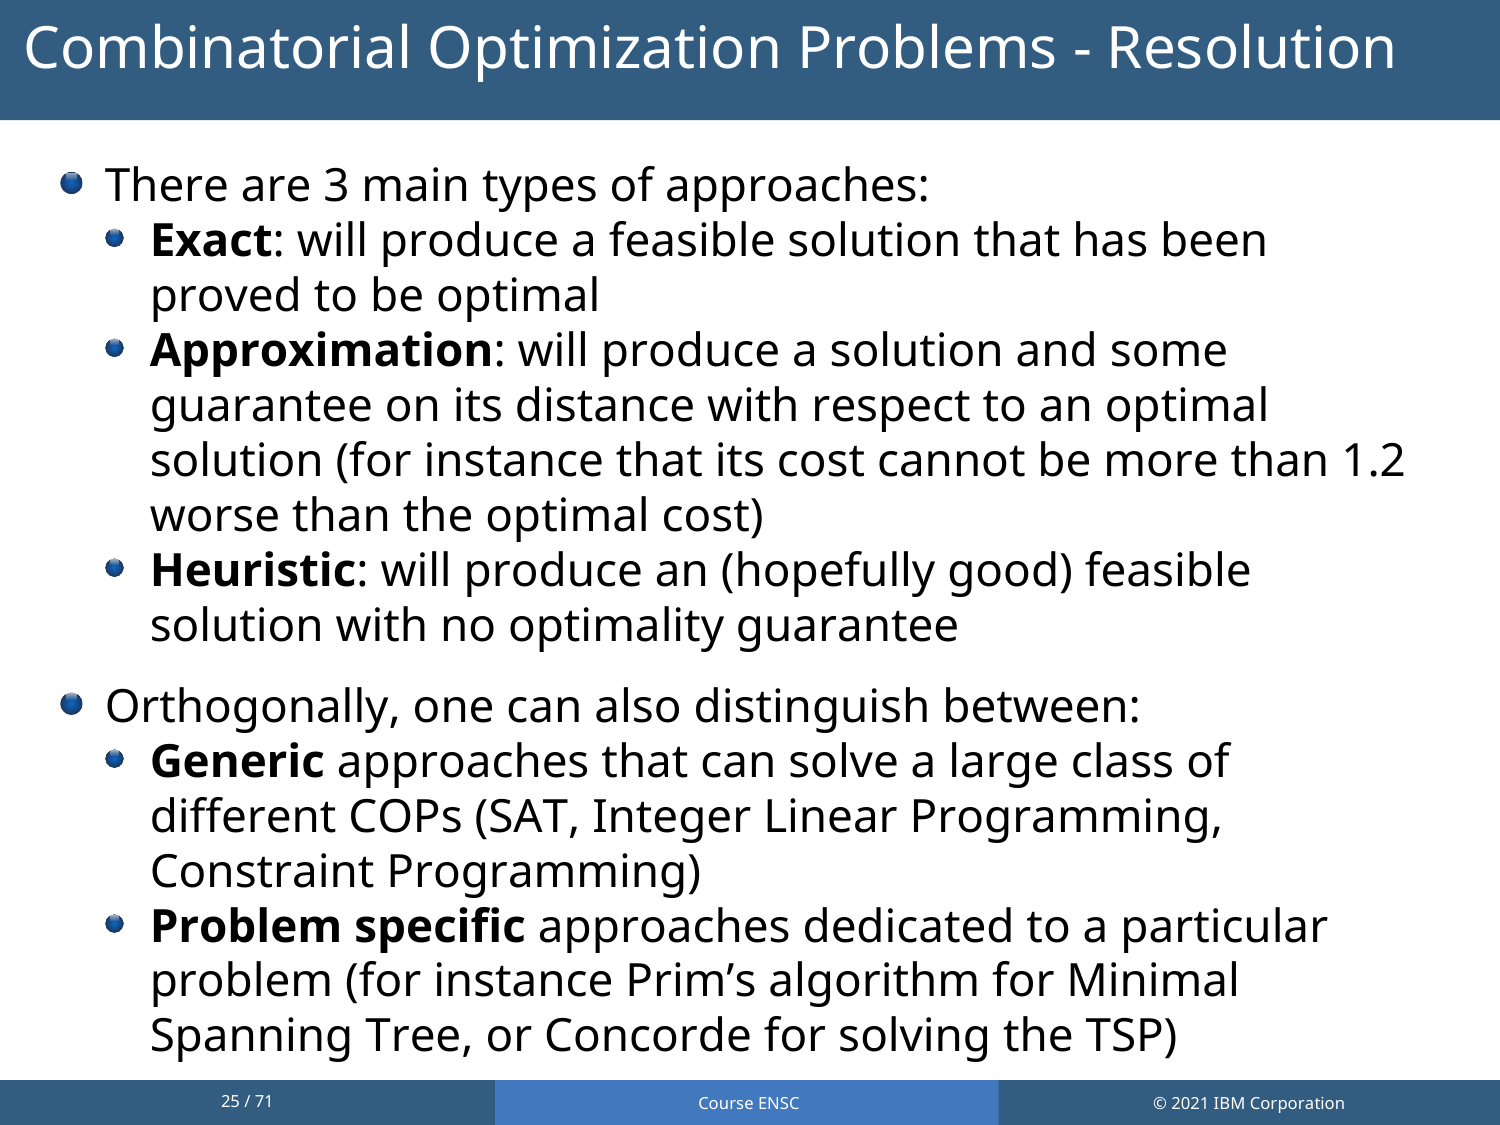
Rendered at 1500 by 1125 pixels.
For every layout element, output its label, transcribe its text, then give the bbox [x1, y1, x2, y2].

list There are 3 main types of approaches: Exact: will produce a feasible solution that has been proved to be optimal Approximation: will produce a solution and some guarantee on its distance with respect to an optimal solution (for instance that its cost cannot be more than 1.2 worse than the optimal cost) Heuristic: will produce an (hopefully good) feasible solution with no optimality guarantee Orthogonally, one can also distinguish between: Generic approaches that can solve a large class of different COPs (SAT, Integer Linear Programming, Constraint Programming) Problem specific approaches dedicated to a particular problem (for instance Prim’s algorithm for Minimal Spanning Tree, or Concorde for solving the TSP) [45, 147, 1441, 1069]
title Combinatorial Optimization Problems - Resolution [0, 0, 1500, 121]
